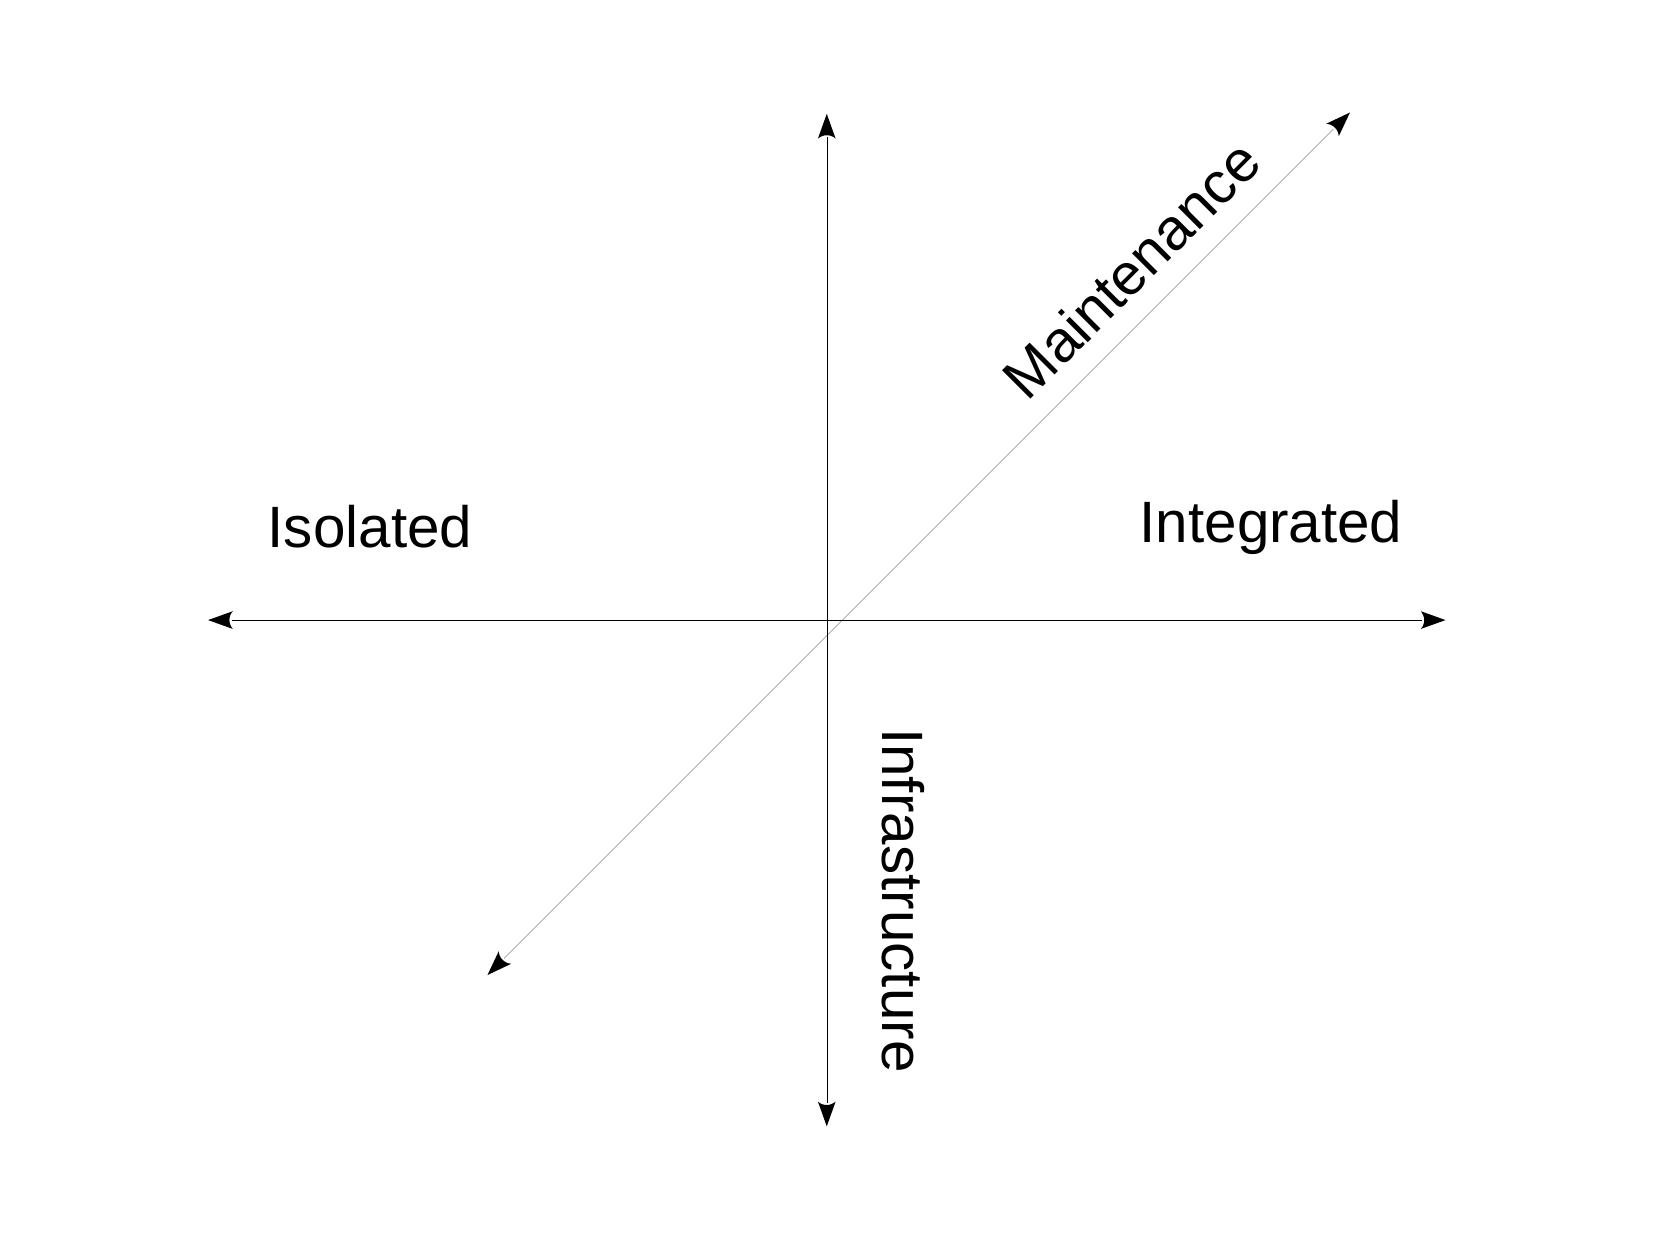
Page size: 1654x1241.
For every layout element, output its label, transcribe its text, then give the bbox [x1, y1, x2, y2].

text_box Isolated [253, 487, 488, 568]
text_box Infrastructure [862, 713, 943, 1088]
text_box Maintenance [975, 112, 1289, 427]
text_box Integrated [1125, 482, 1418, 563]
